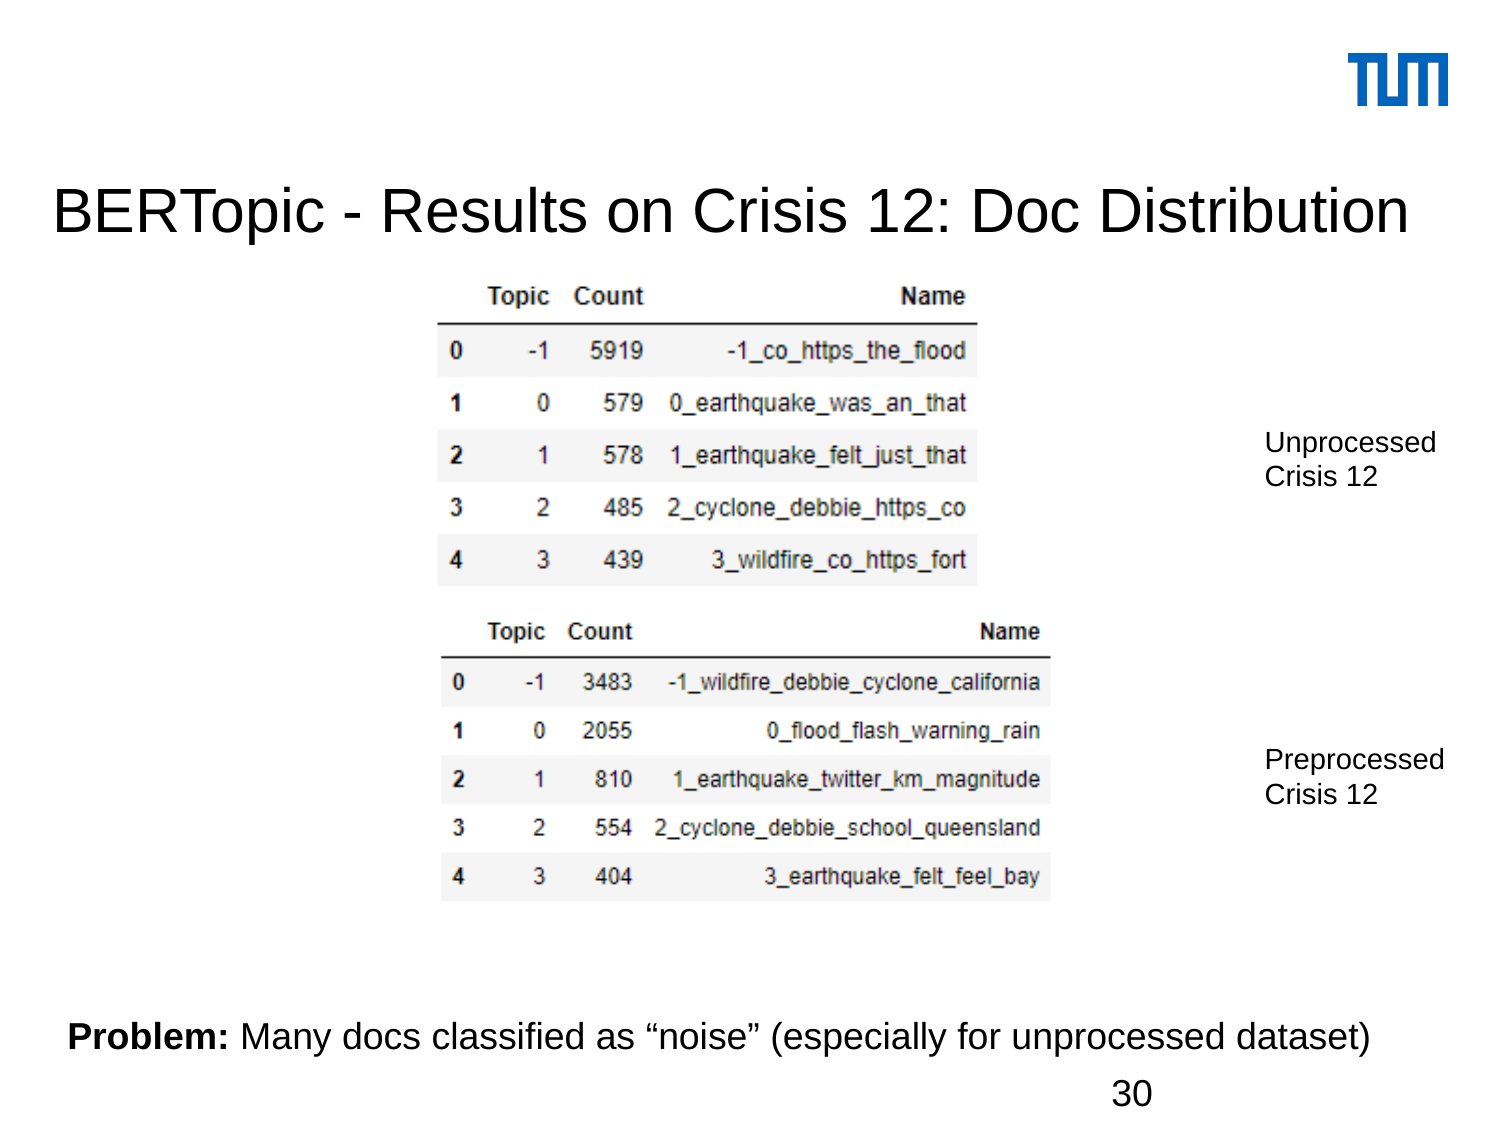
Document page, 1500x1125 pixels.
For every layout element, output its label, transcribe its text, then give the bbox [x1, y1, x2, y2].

text_box BERTopic - Results on Crisis 12: Doc Distribution [52, 165, 1449, 233]
picture [436, 281, 996, 597]
picture [436, 610, 1064, 907]
text_box Unprocessed Crisis 12 [1249, 407, 1465, 508]
text_box <number> [1111, 1073, 1448, 1122]
text_box Preprocessed Crisis 12 [1249, 725, 1465, 826]
text_box Problem: Many docs classified as “noise” (especially for unprocessed dataset) [52, 994, 1483, 1073]
picture [1348, 53, 1448, 106]
